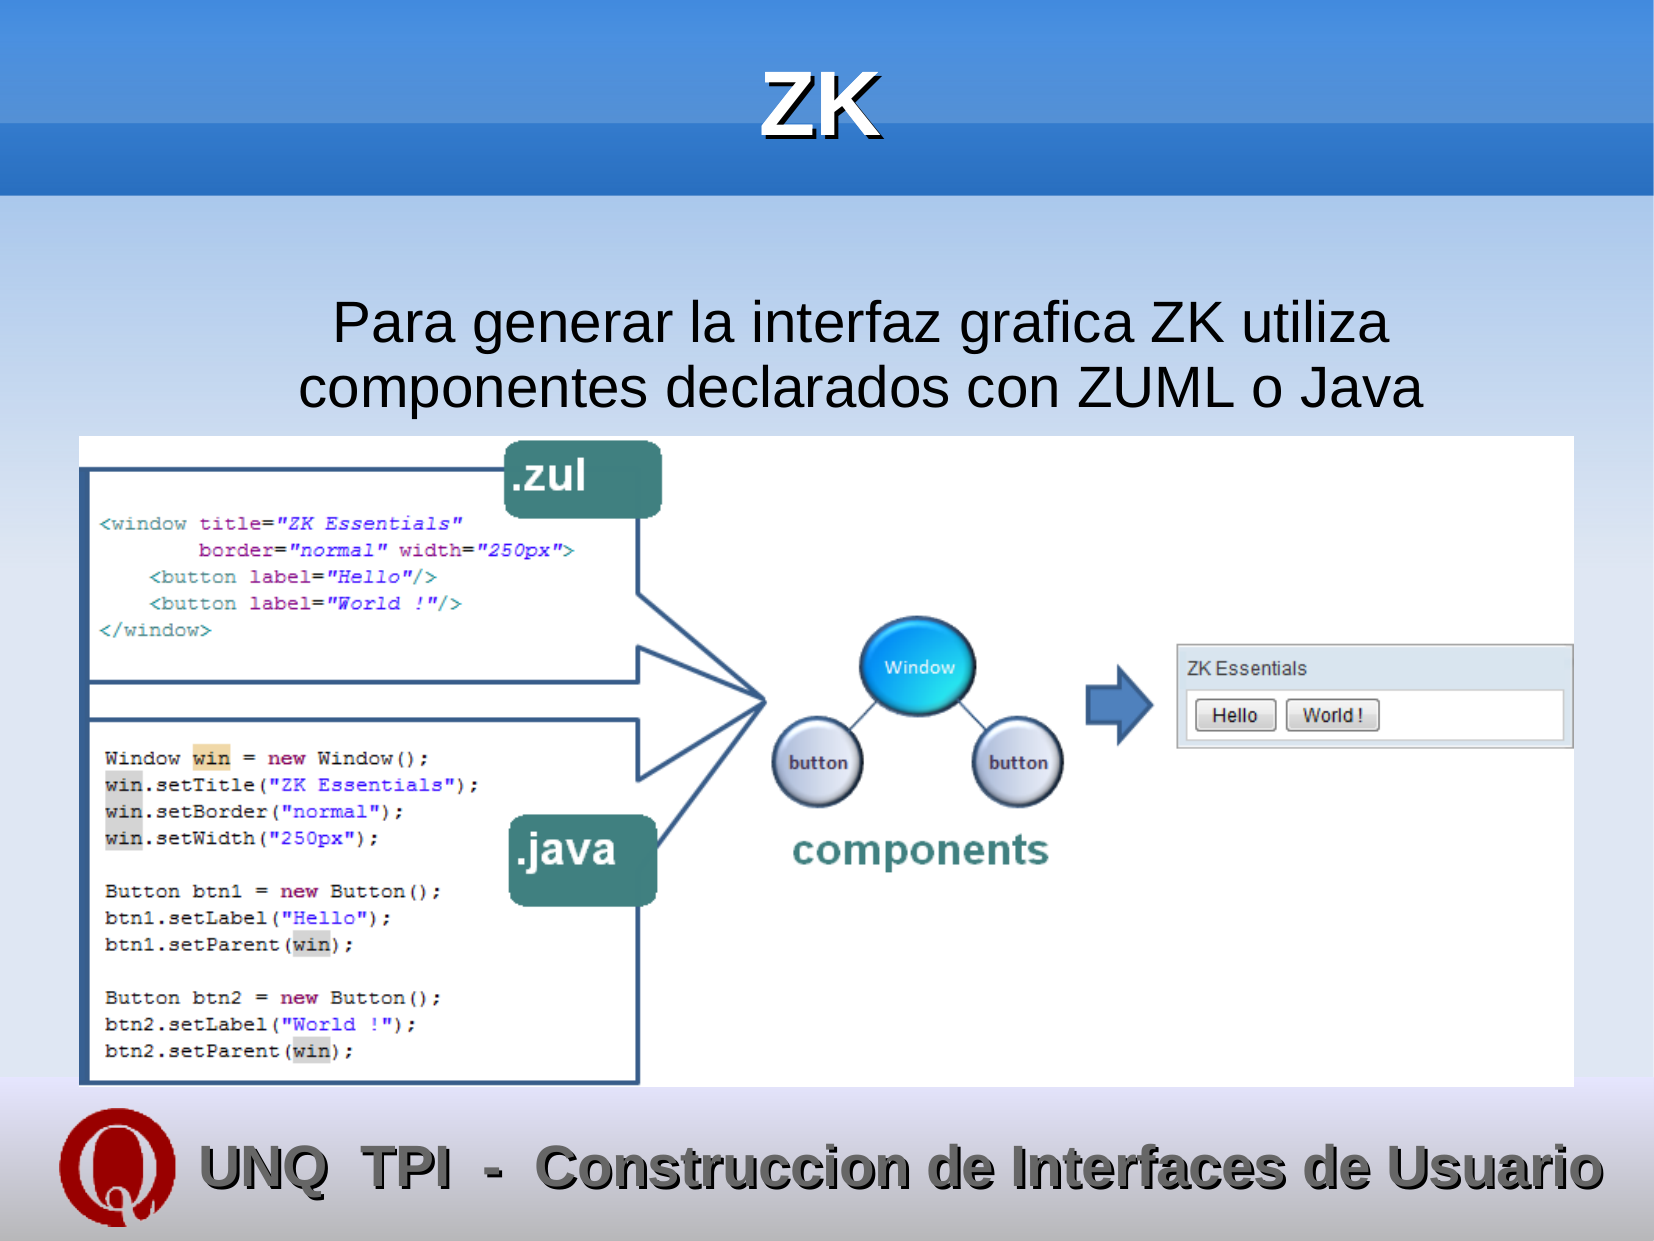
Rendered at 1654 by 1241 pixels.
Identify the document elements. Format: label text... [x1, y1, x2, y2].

list Para generar la interfaz grafica ZK utiliza componentes declarados con ZUML o Java [82, 290, 1571, 436]
picture [59, 1108, 178, 1227]
picture [0, 0, 1654, 1087]
title ZK [76, 0, 1566, 208]
title UNQ TPI - Construccion de Interfaces de Usuario [0, 1077, 1654, 1241]
